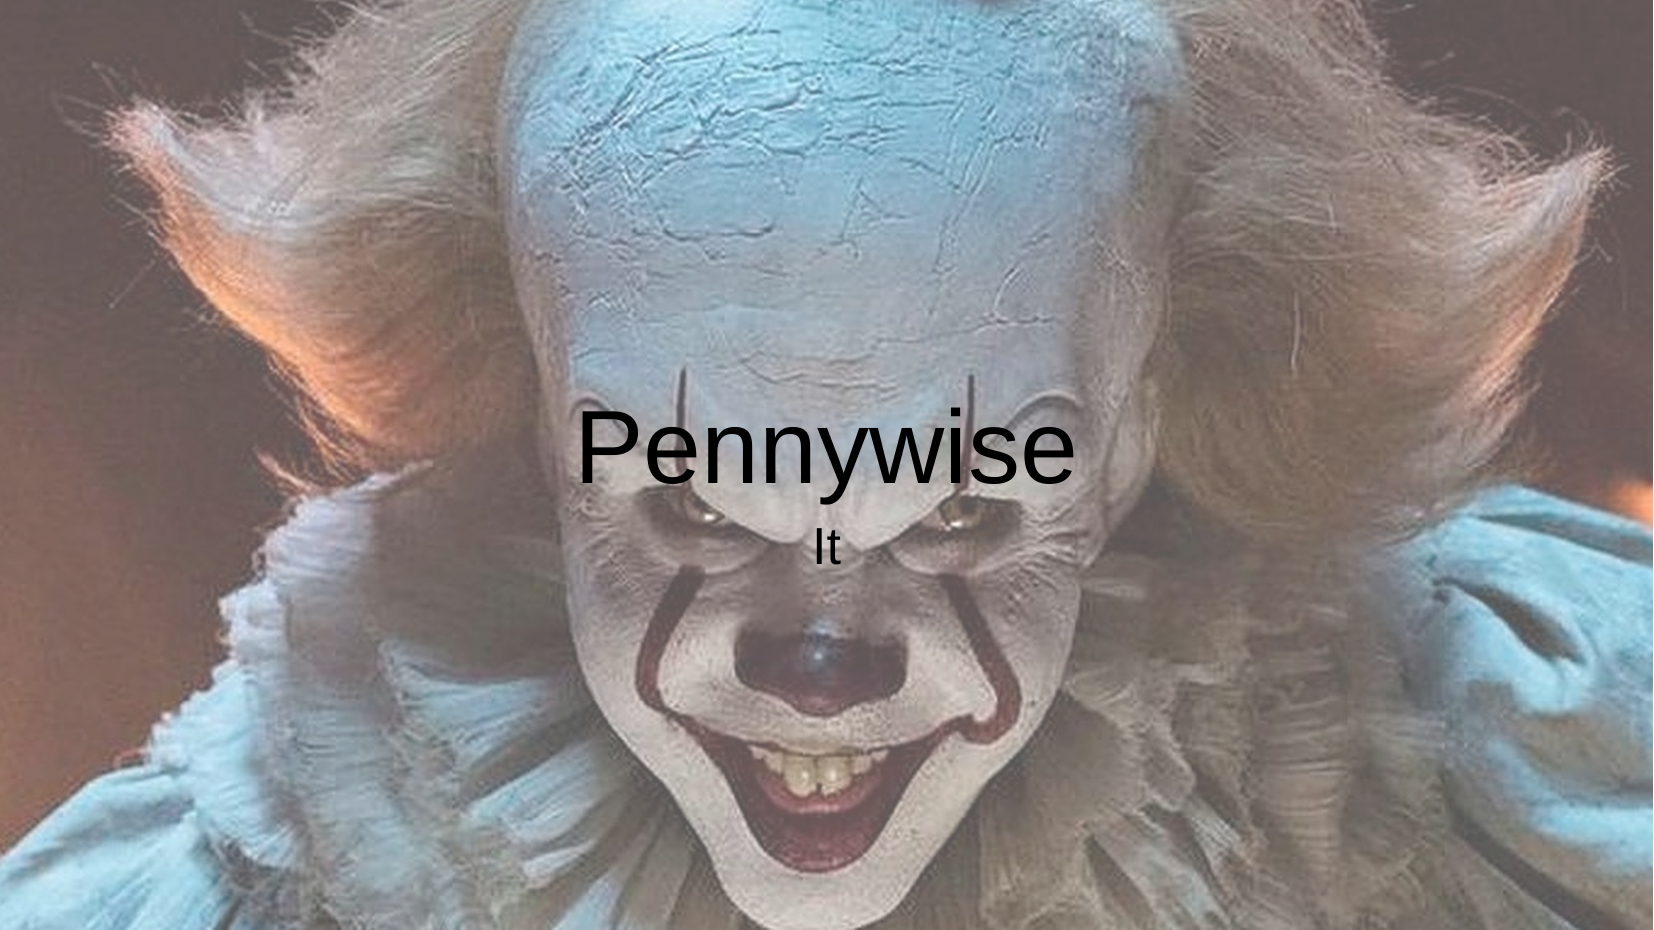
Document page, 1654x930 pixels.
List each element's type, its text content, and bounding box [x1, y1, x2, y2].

list It [345, 517, 1238, 713]
title Pennywise [82, 369, 1571, 525]
